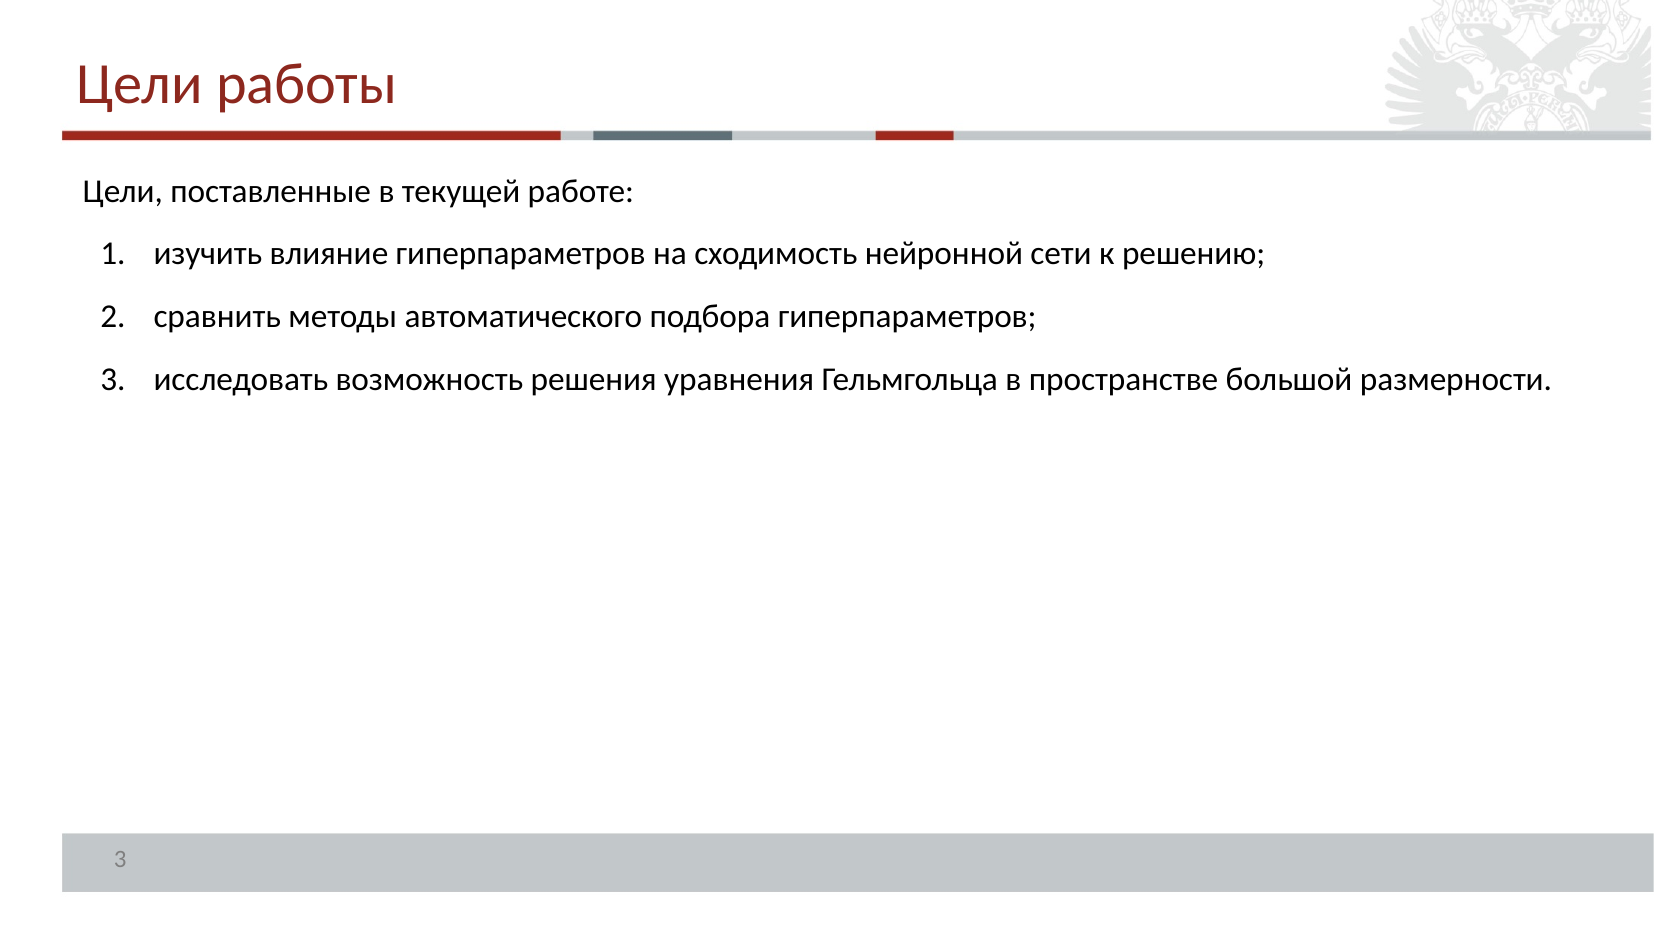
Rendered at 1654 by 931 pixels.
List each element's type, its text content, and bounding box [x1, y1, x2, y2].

title Цели работы [76, 48, 1565, 130]
list Цели, поставленные в текущей работе: изучить влияние гиперпараметров на сходимость нейронной сети к решению; сравнить методы автоматического подбора гиперпараметров; исследовать возможность решения уравнения Гельмгольца в пространстве большой размерности. [82, 177, 1571, 798]
picture [0, 0, 1654, 931]
